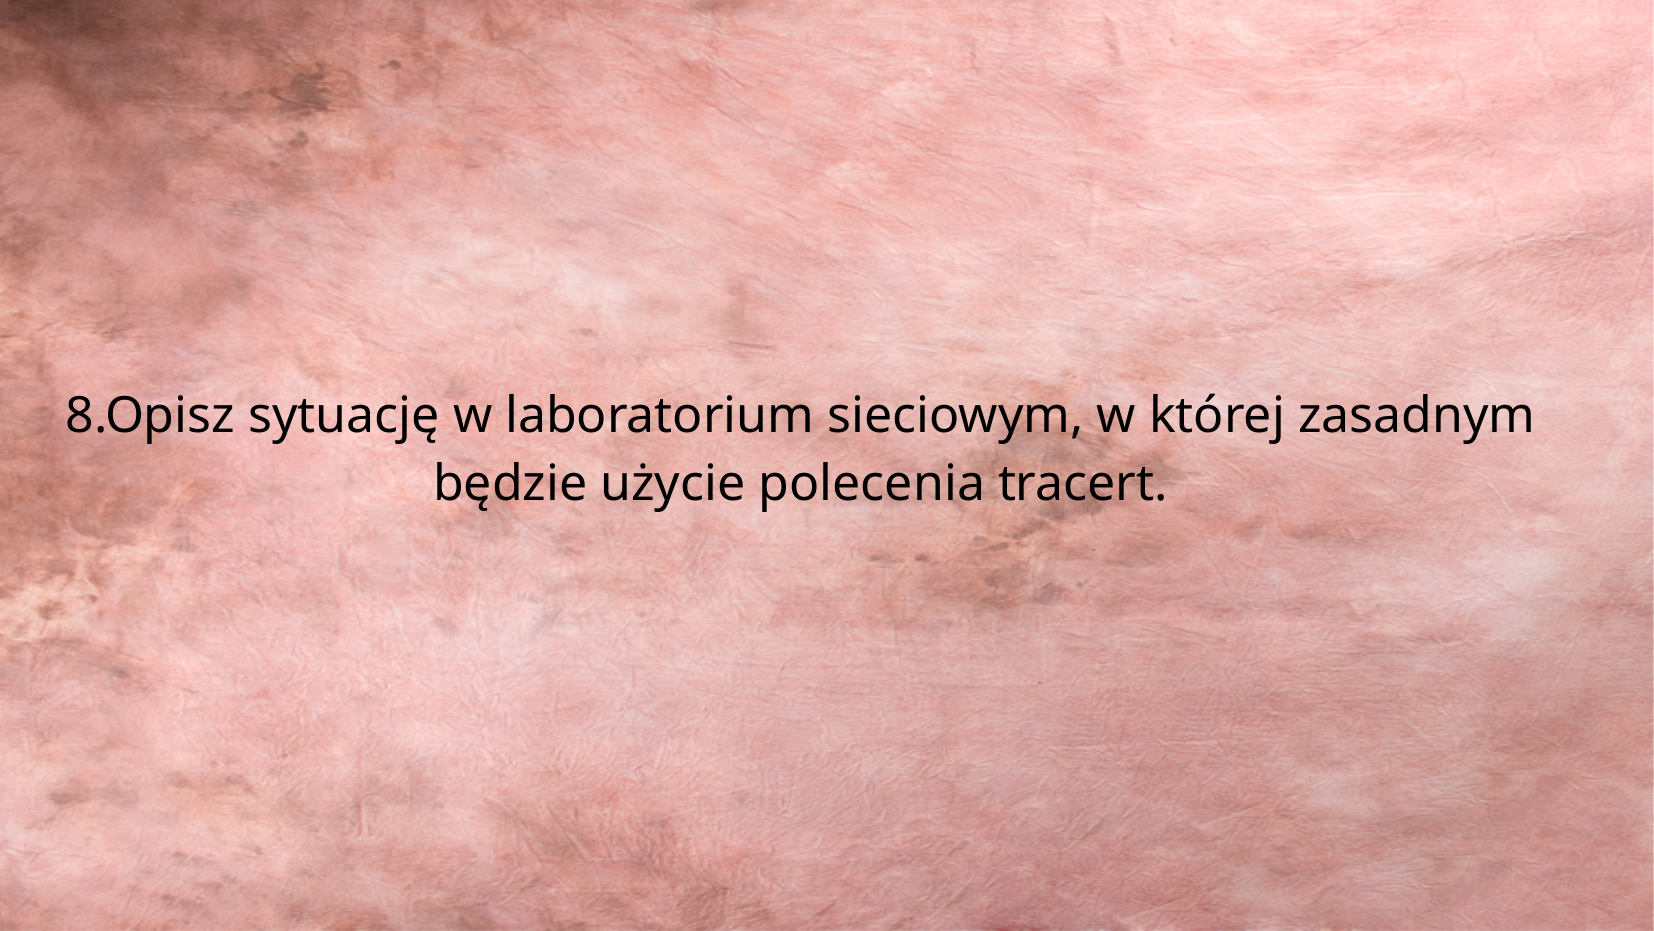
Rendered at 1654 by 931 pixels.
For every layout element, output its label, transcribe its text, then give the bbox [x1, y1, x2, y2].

picture [0, 0, 1654, 931]
title 8.Opisz sytuację w laboratorium sieciowym, w której zasadnym będzie użycie polecenia tracert. [56, 369, 1546, 526]
